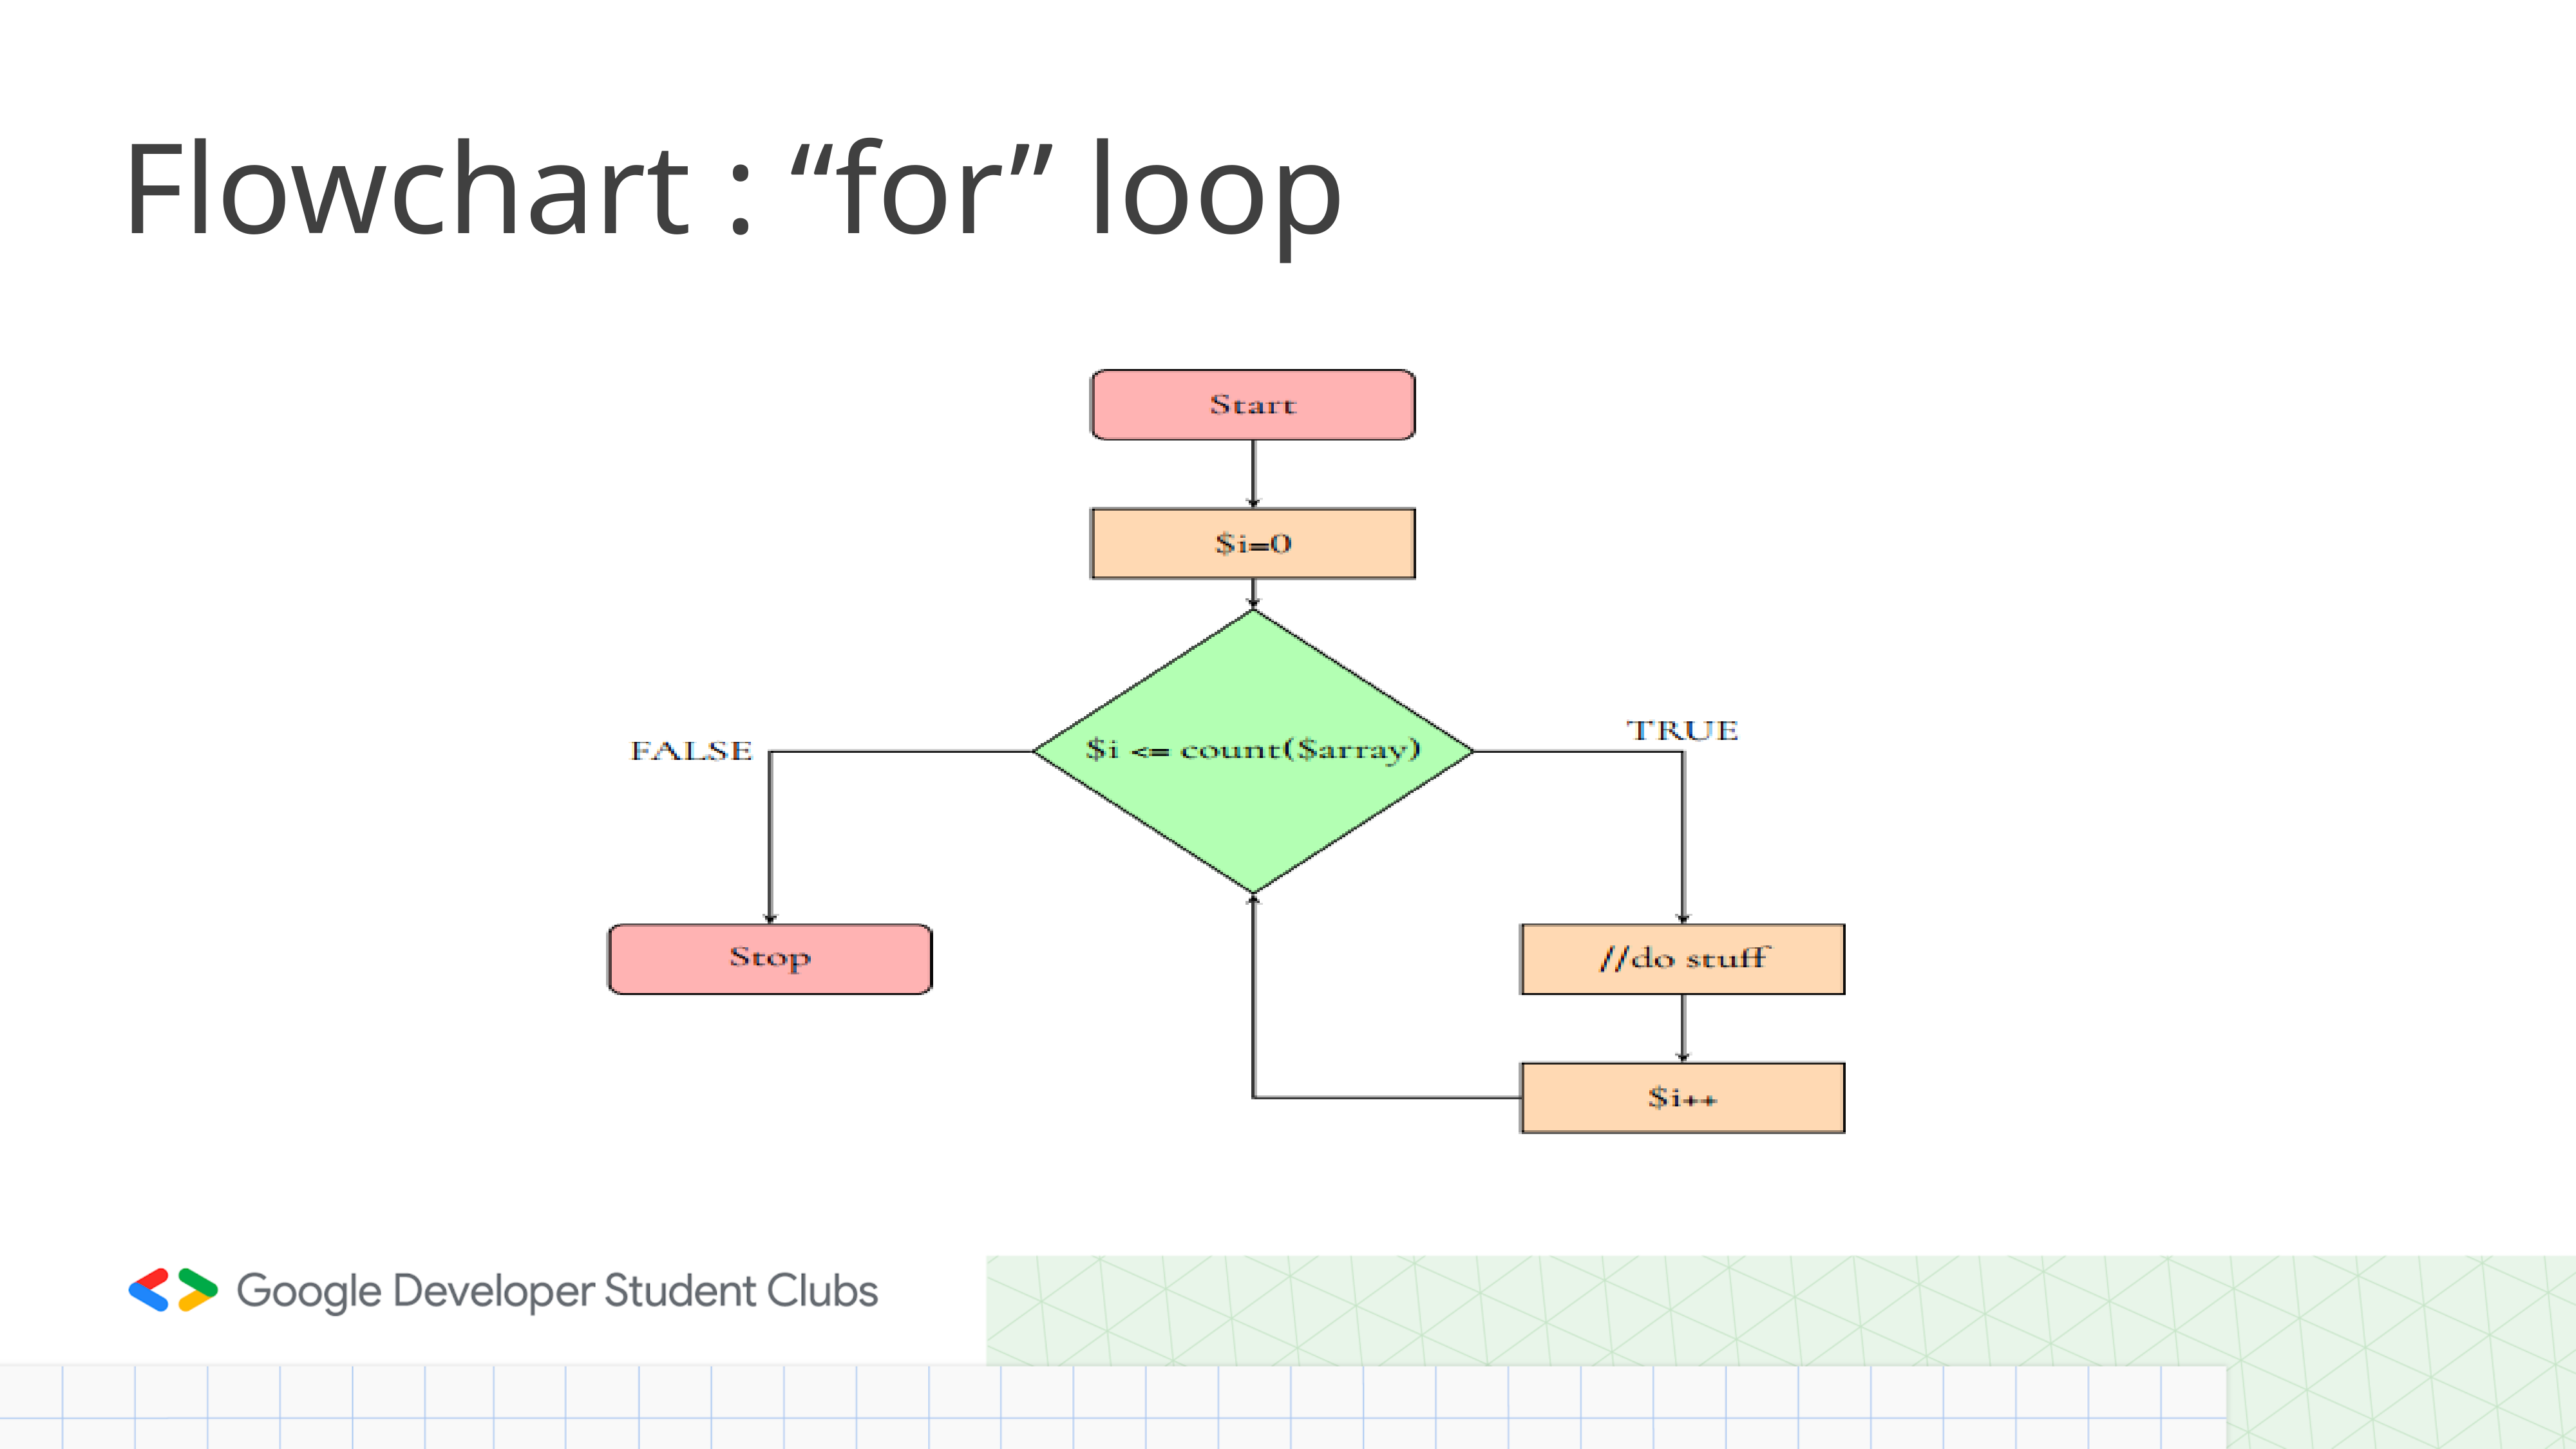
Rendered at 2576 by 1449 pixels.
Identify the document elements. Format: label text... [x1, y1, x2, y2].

picture [0, 0, 2576, 1449]
title Flowchart : “for” loop [94, 83, 2414, 437]
